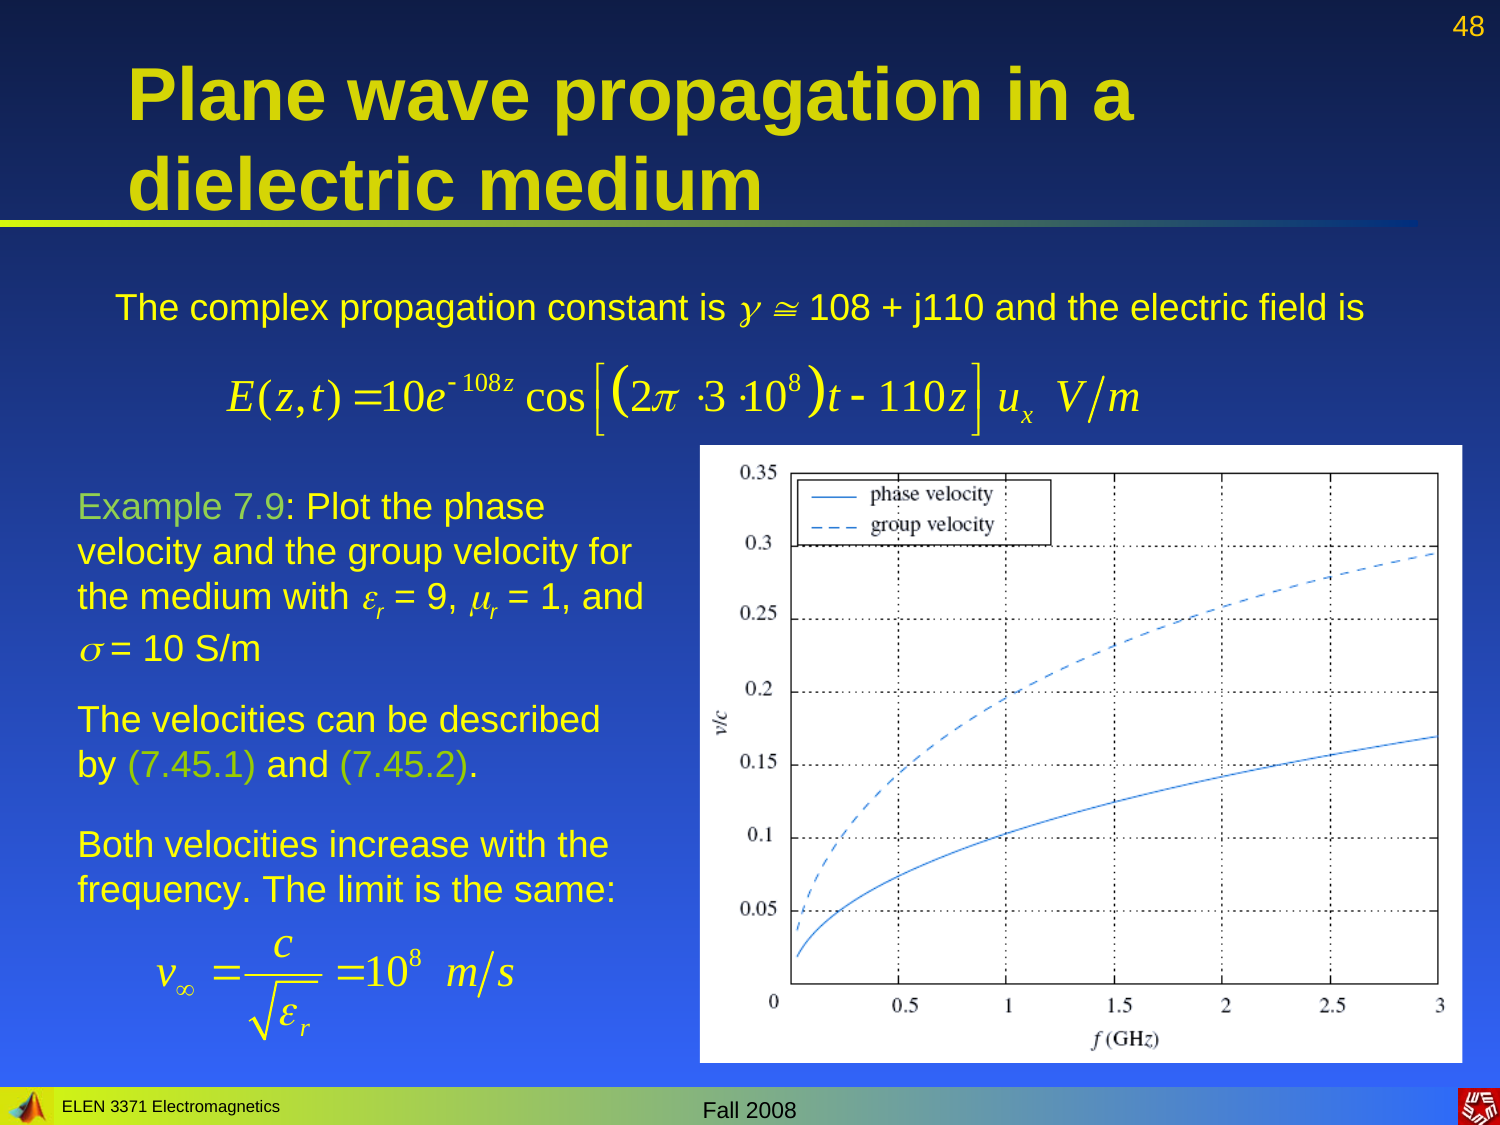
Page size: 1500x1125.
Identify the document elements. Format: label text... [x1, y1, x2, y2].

picture [1458, 1088, 1500, 1125]
picture [699, 445, 1463, 1063]
text_box The velocities can be described by (7.45.1) and (7.45.2). [62, 687, 651, 793]
chart [150, 915, 526, 1051]
picture [0, 1087, 54, 1125]
title Plane wave propagation in a dielectric medium [112, 37, 1388, 201]
chart [218, 354, 1150, 446]
text_box Example 7.9: Plot the phase velocity and the group velocity for the medium with r = 9, r = 1, and  = 10 S/m [62, 474, 676, 677]
text_box The complex propagation constant is   108 + j110 and the electric field is [99, 274, 1401, 336]
text_box Both velocities increase with the frequency. The limit is the same: [62, 812, 663, 918]
